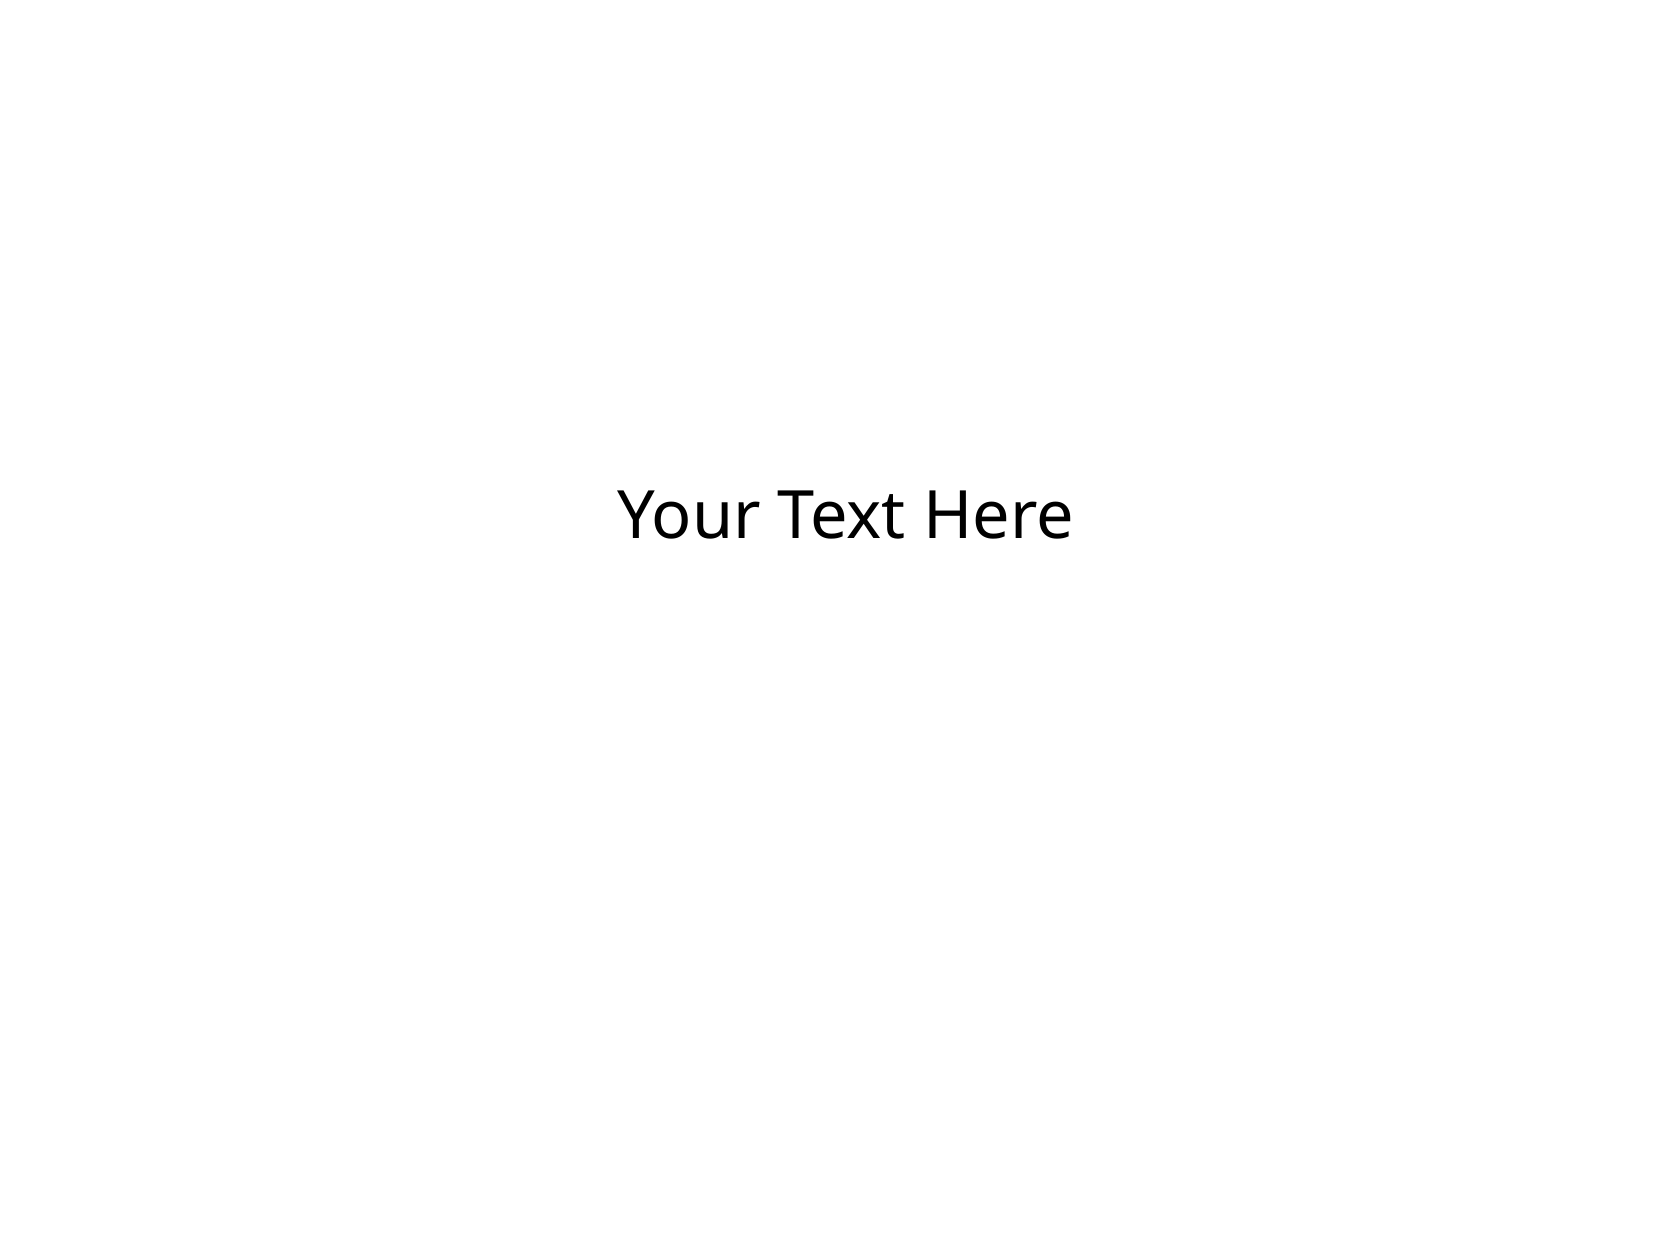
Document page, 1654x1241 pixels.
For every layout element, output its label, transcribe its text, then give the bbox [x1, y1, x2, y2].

subtitle Your Text Here [101, 33, 1591, 993]
